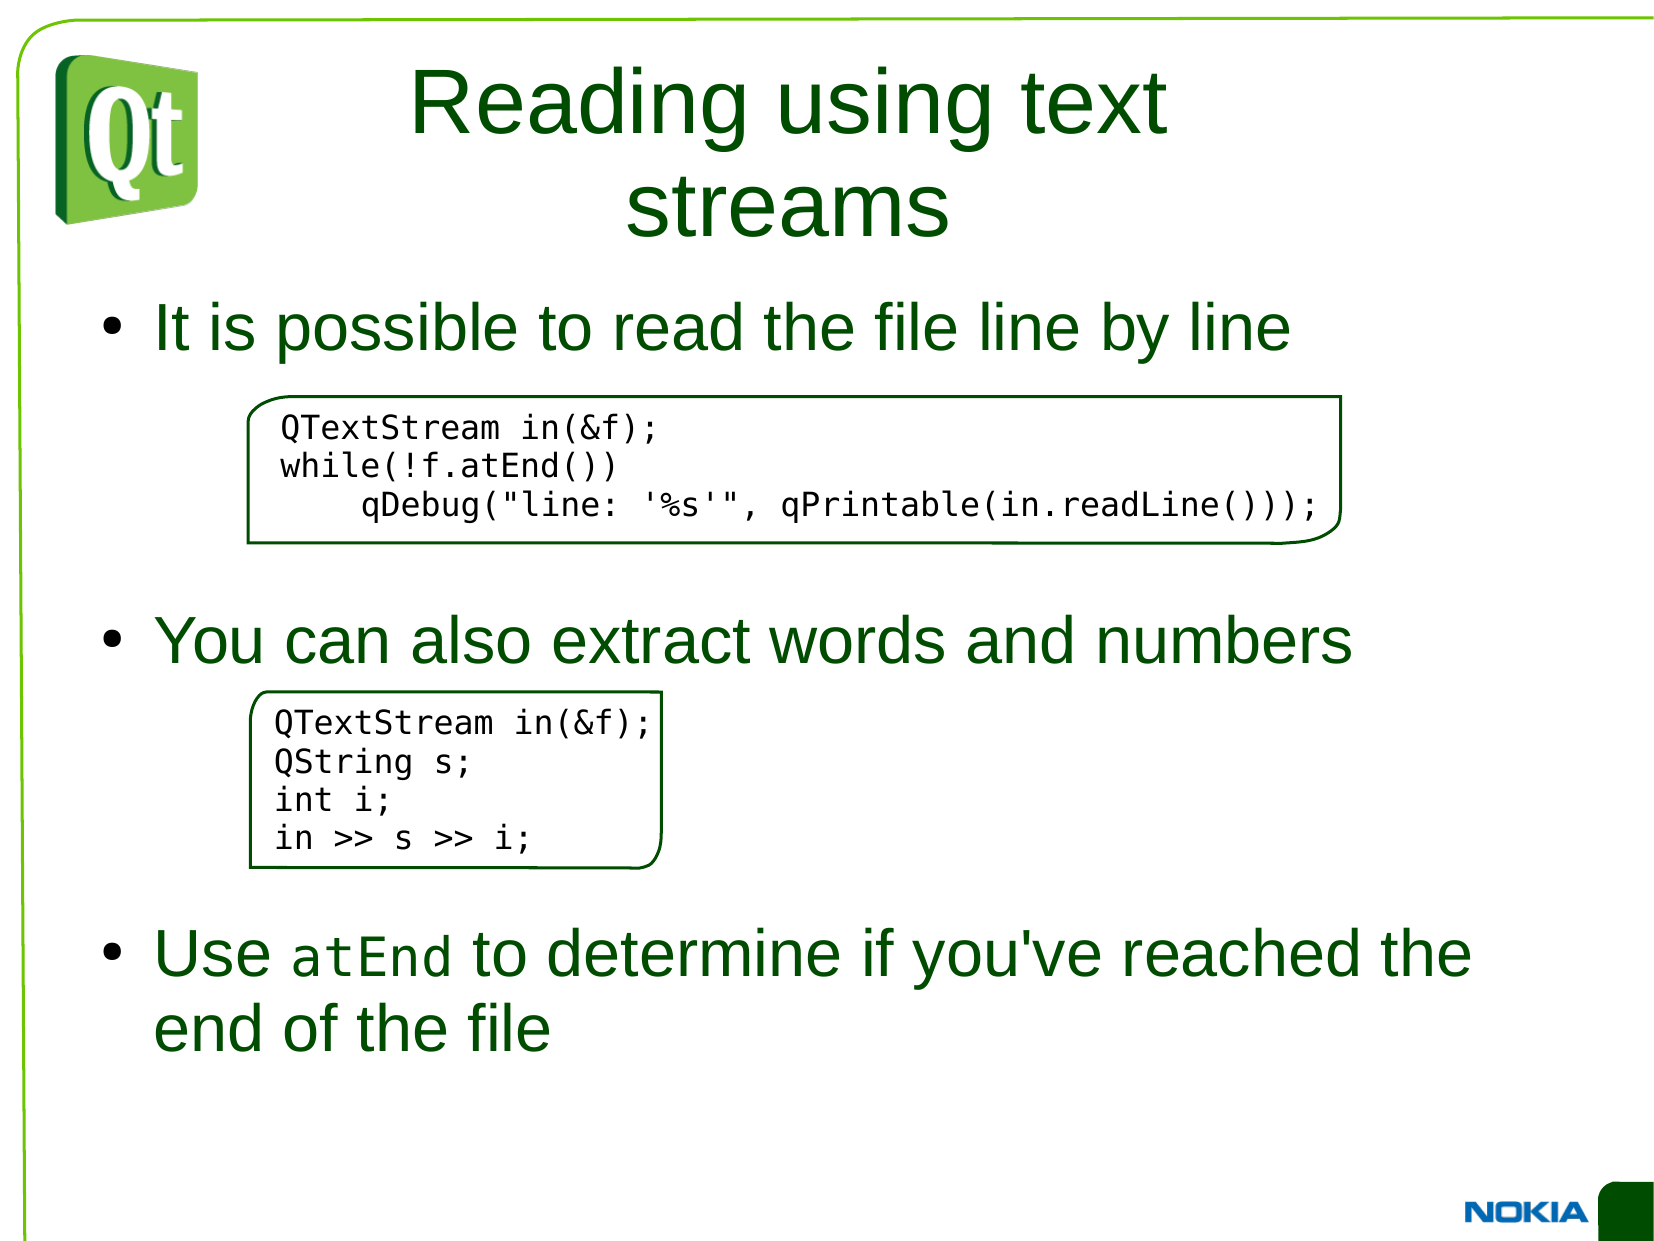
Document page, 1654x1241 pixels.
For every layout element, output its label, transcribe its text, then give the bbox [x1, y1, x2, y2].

text_box QTextStream in(&f); QString s; int i; in >> s >> i; [259, 696, 659, 866]
picture [55, 55, 198, 225]
list It is possible to read the file line by line You can also extract words and numbers Use atEnd to determine if you've reached the end of the file [82, 290, 1571, 1094]
text_box QTextStream in(&f); QString s; int i; in >> s >> i; [652, 696, 669, 866]
picture [1465, 1201, 1589, 1223]
text_box QTextStream in(&f); while(!f.atEnd()) qDebug("line: '%s'", qPrintable(in.readLine())); [265, 401, 1336, 532]
title Reading using text streams [251, 49, 1327, 257]
